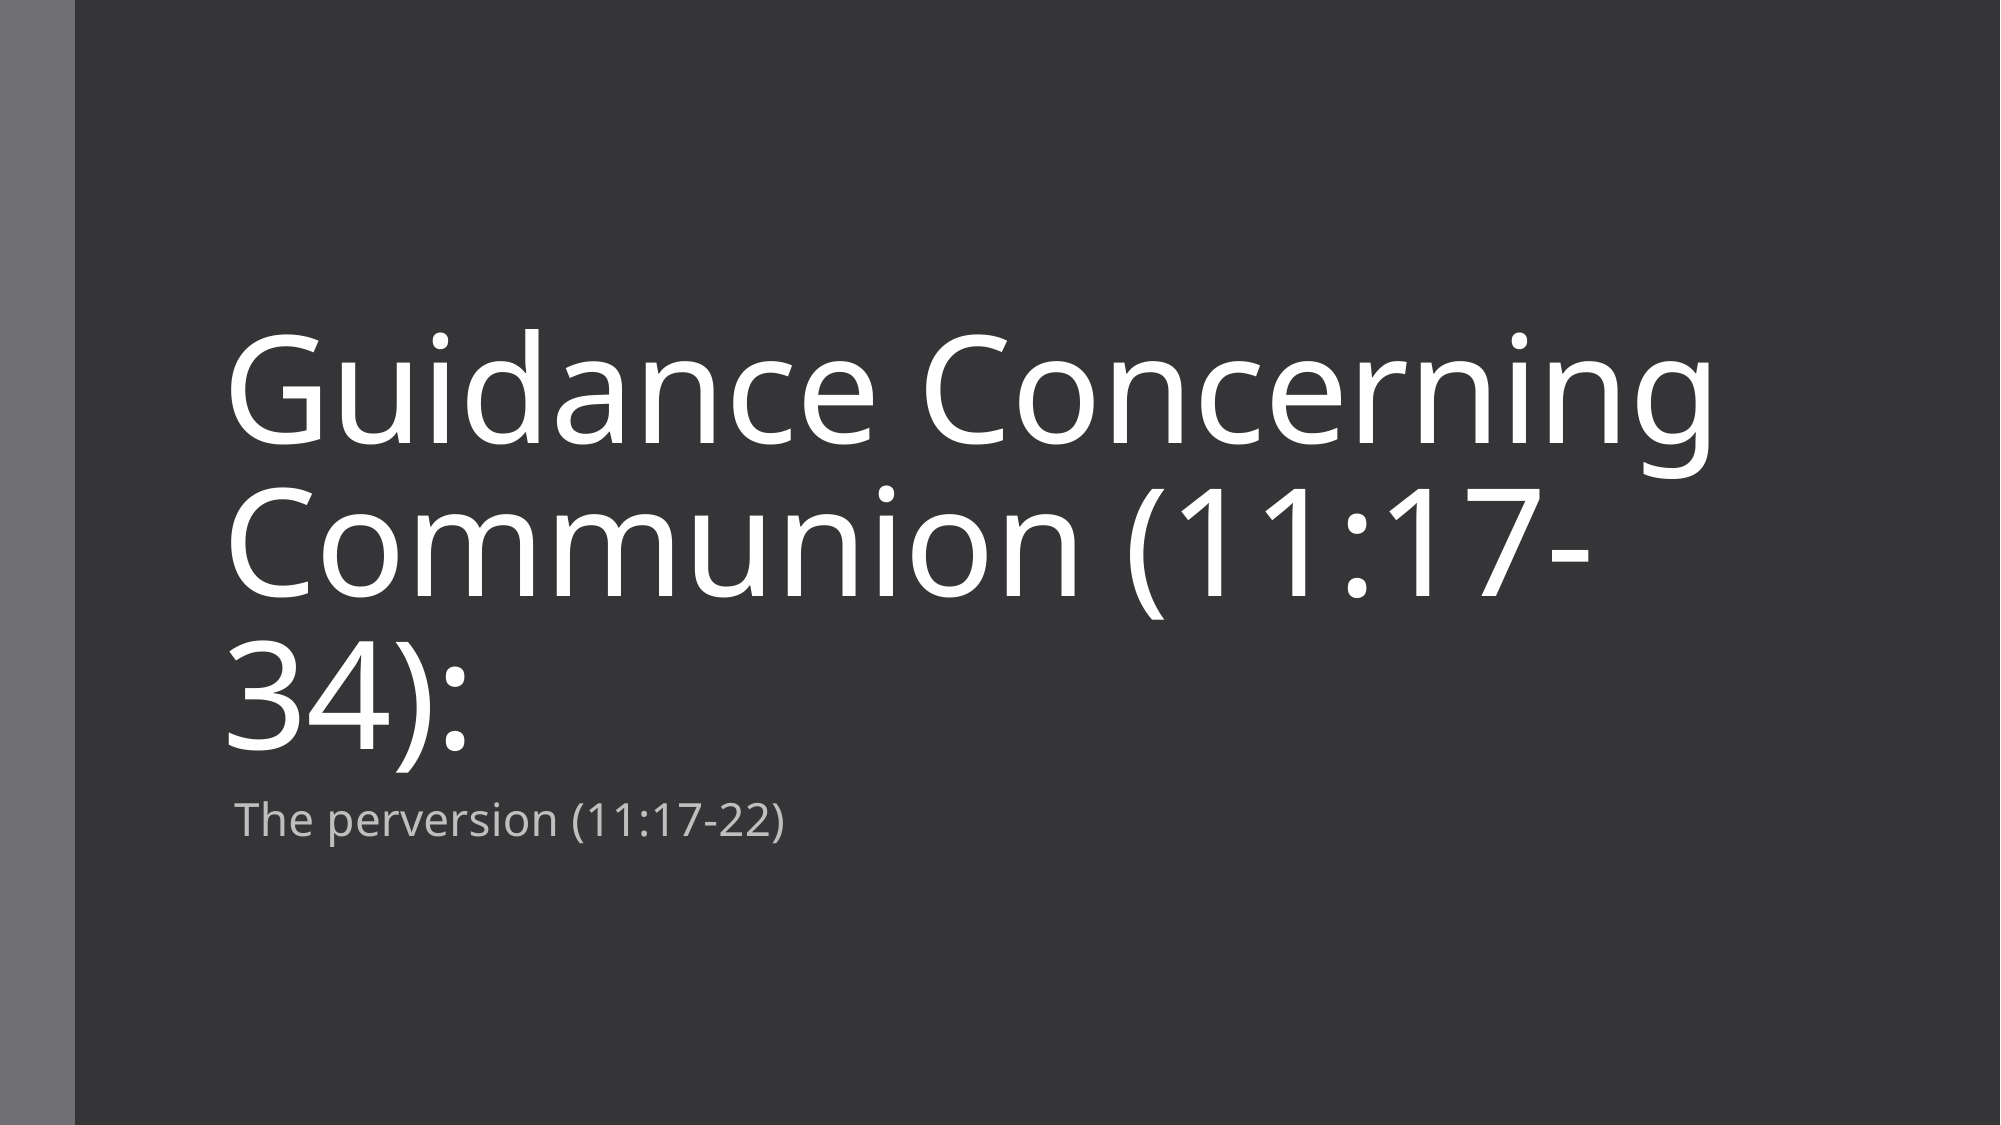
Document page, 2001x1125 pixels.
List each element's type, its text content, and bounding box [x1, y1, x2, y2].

subtitle The perversion (11:17-22) [206, 787, 1752, 1066]
title Guidance Concerning Communion (11:17-34): [206, 124, 1752, 787]
